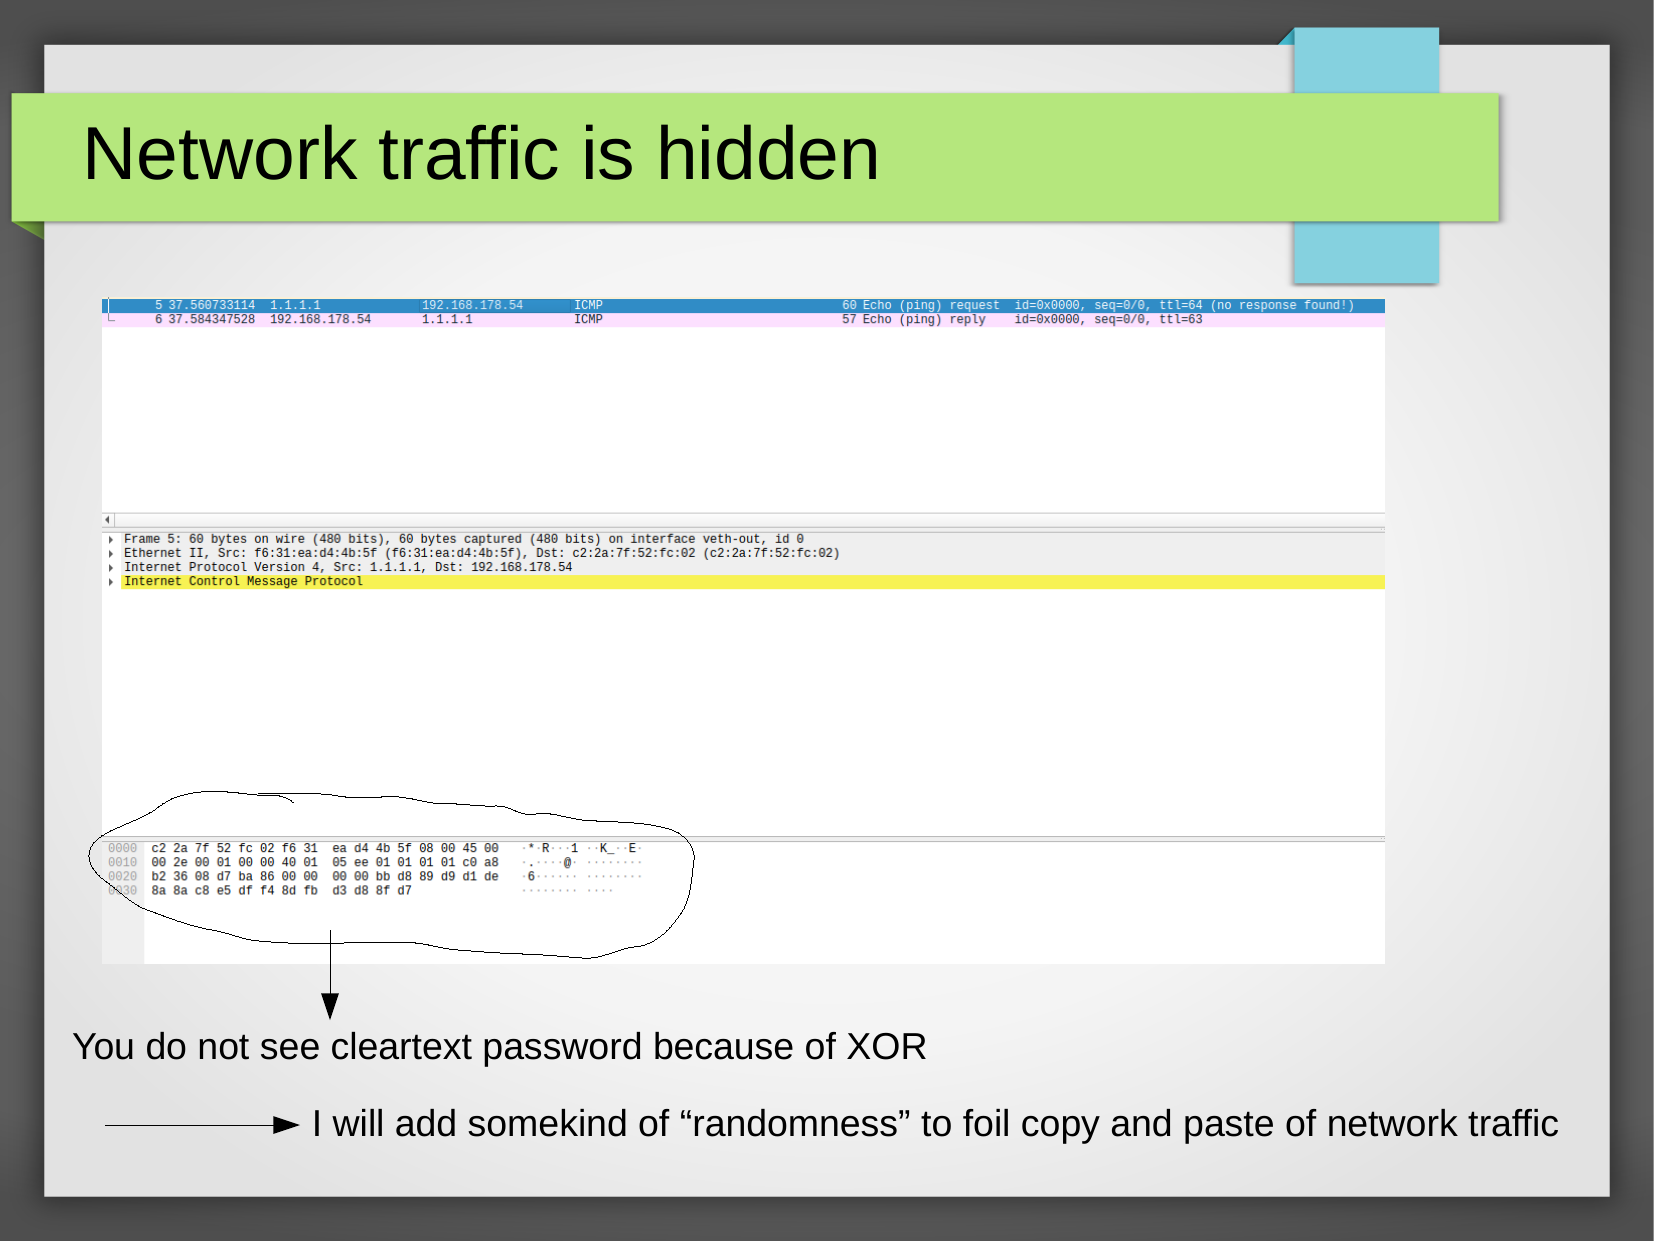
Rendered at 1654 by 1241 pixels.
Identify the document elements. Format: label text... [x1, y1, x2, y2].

title Network traffic is hidden [82, 94, 1264, 213]
picture [0, 0, 1654, 1241]
text_box I will add somekind of “randomness” to foil copy and paste of network traffic [297, 1095, 1575, 1153]
text_box You do not see cleartext password because of XOR [57, 1017, 944, 1075]
